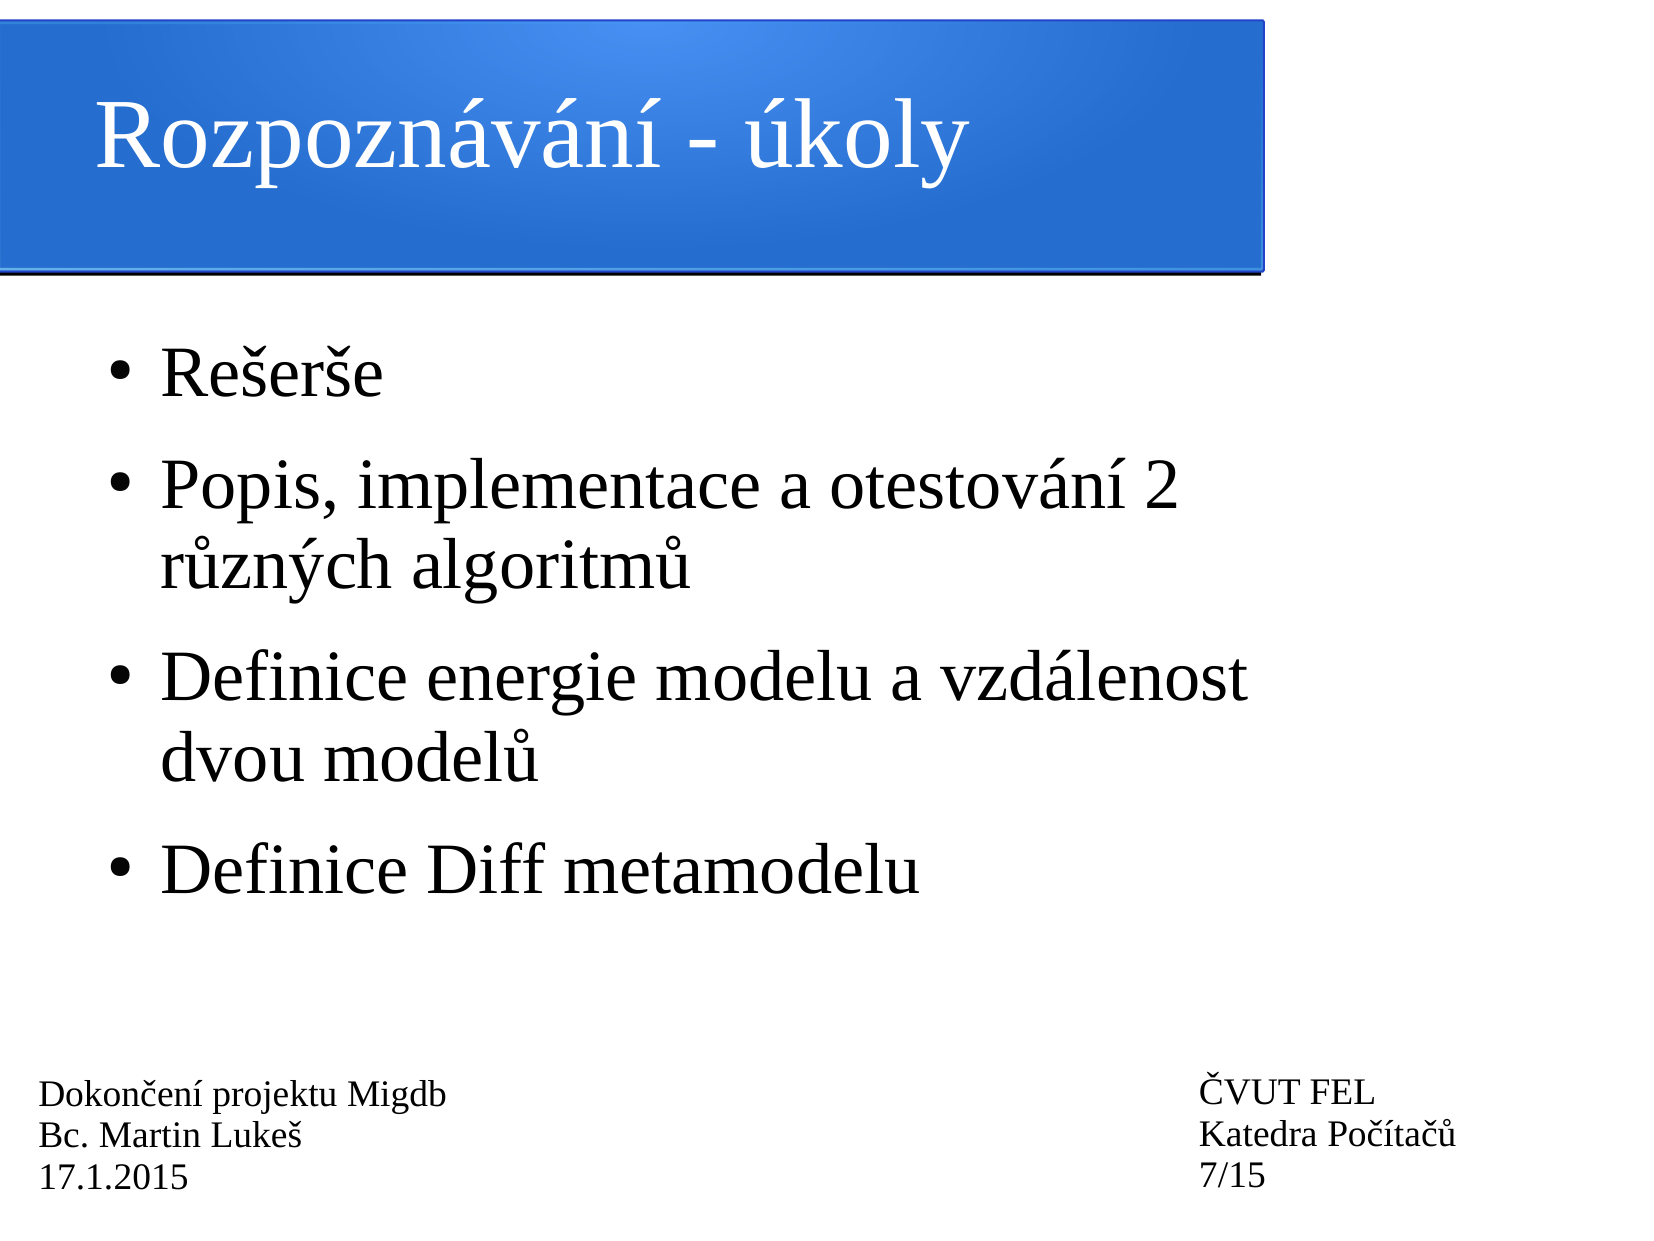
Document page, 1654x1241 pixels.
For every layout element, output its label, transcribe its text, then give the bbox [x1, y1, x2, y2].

text_box Dokončení projektu Migdb Bc. Martin Lukeš 17.1.2015 [23, 1065, 1087, 1205]
text_box ČVUT FEL Katedra Počítačů <number>/15 [1184, 1063, 1571, 1204]
text_box Rozpoznávání - úkoly [94, 78, 1229, 189]
list Rešerše Popis, implementace a otestování 2 různých algoritmů Definice energie modelu a vzdálenost dvou modelů Definice Diff metamodelu [89, 331, 1359, 1052]
